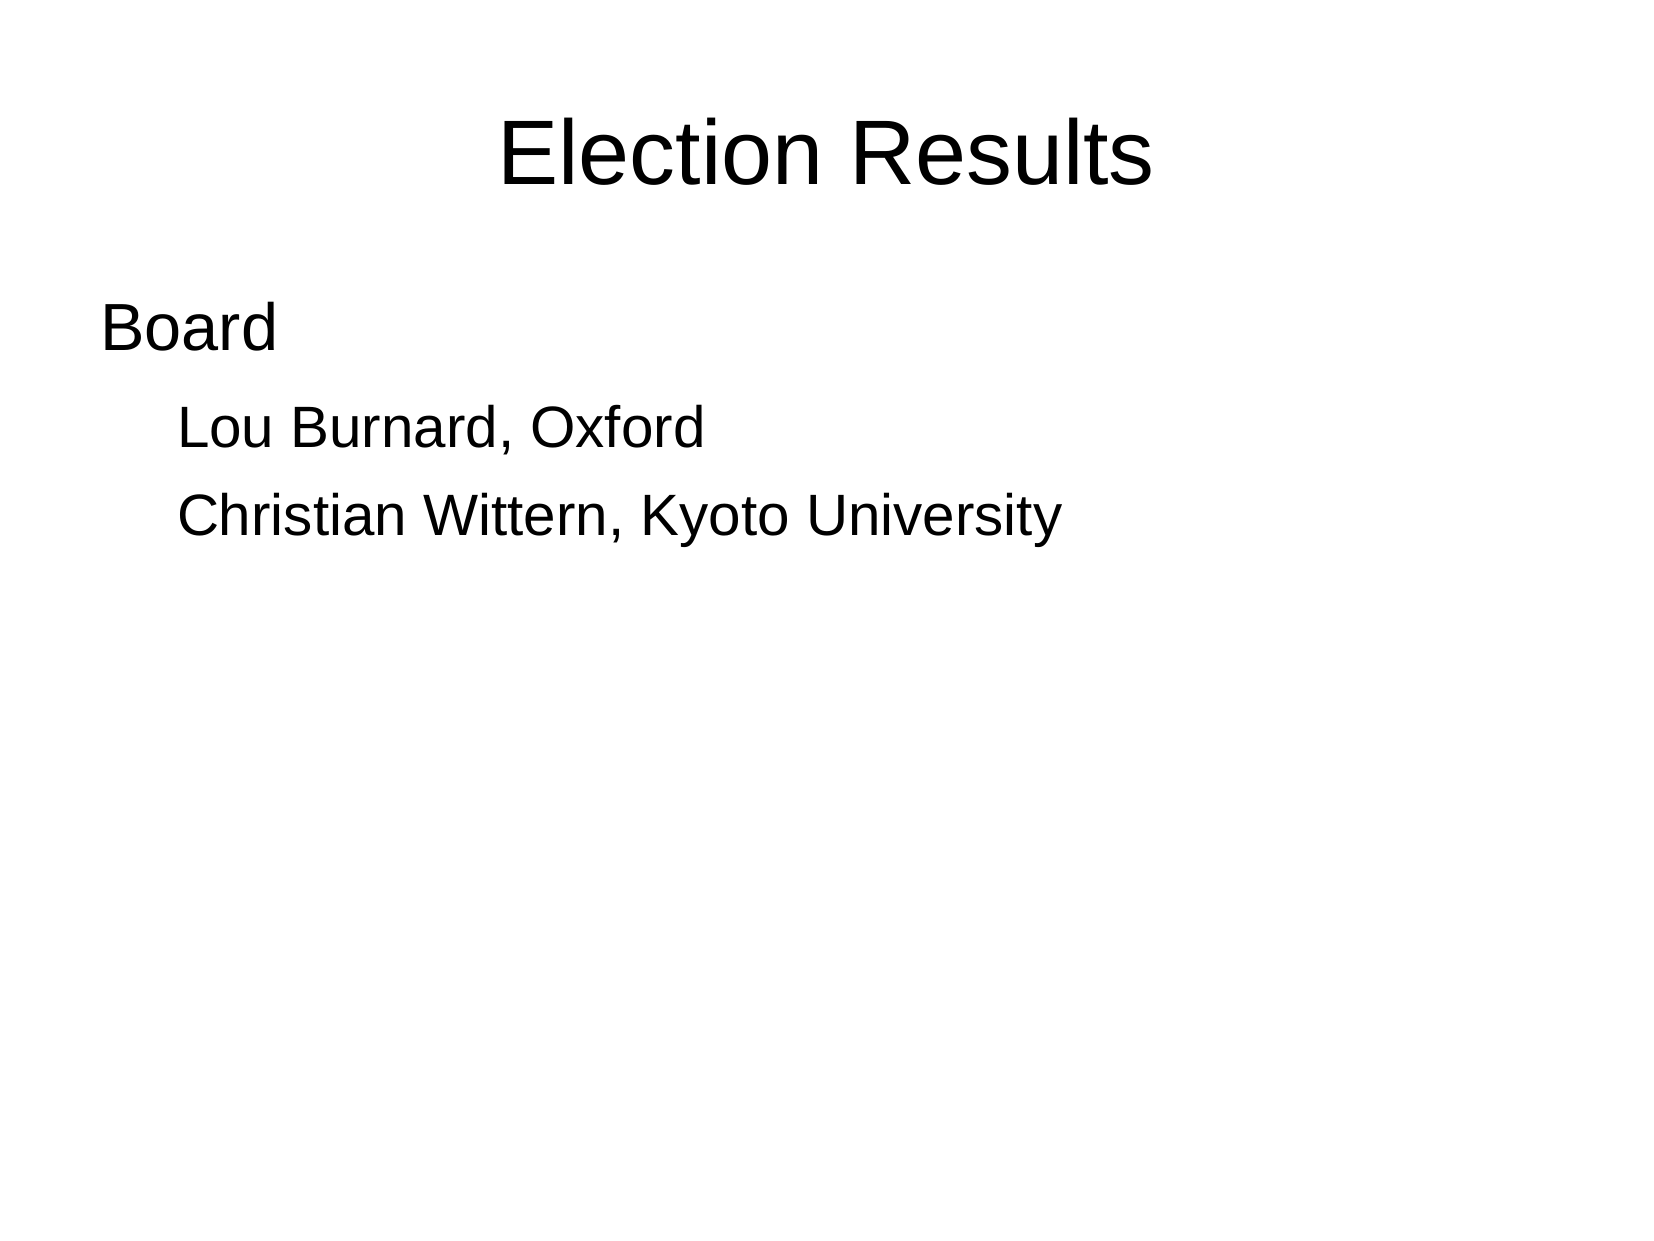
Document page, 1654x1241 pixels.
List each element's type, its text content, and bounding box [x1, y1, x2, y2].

title Election Results [82, 49, 1571, 257]
list Board Lou Burnard, Oxford Christian Wittern, Kyoto University [82, 290, 1571, 1094]
